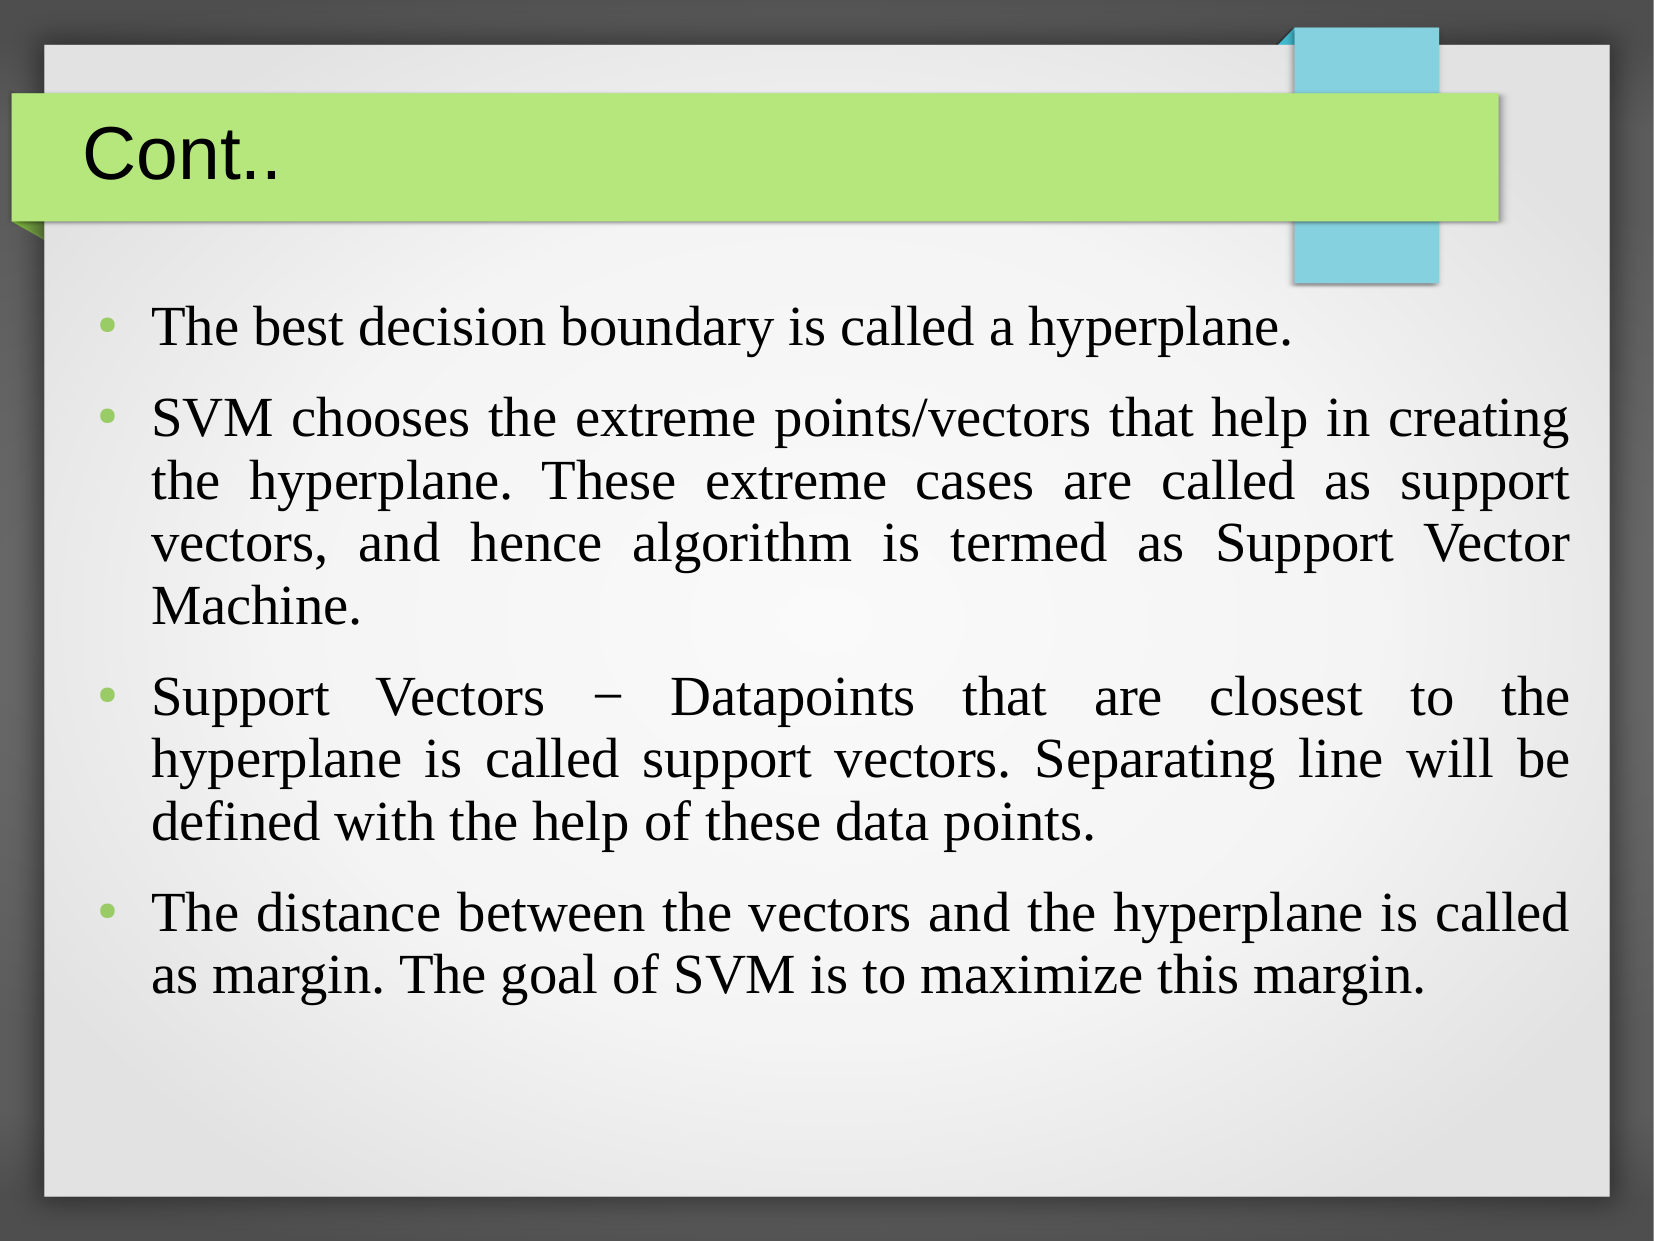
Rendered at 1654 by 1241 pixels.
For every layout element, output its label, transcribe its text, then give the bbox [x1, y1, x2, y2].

picture [0, 0, 1654, 1241]
list The best decision boundary is called a hyperplane. SVM chooses the extreme points/vectors that help in creating the hyperplane. These extreme cases are called as support vectors, and hence algorithm is termed as Support Vector Machine. Support Vectors − Datapoints that are closest to the hyperplane is called support vectors. Separating line will be defined with the help of these data points. The distance between the vectors and the hyperplane is called as margin. The goal of SVM is to maximize this margin. [82, 295, 1571, 1015]
title Cont.. [82, 94, 1264, 213]
